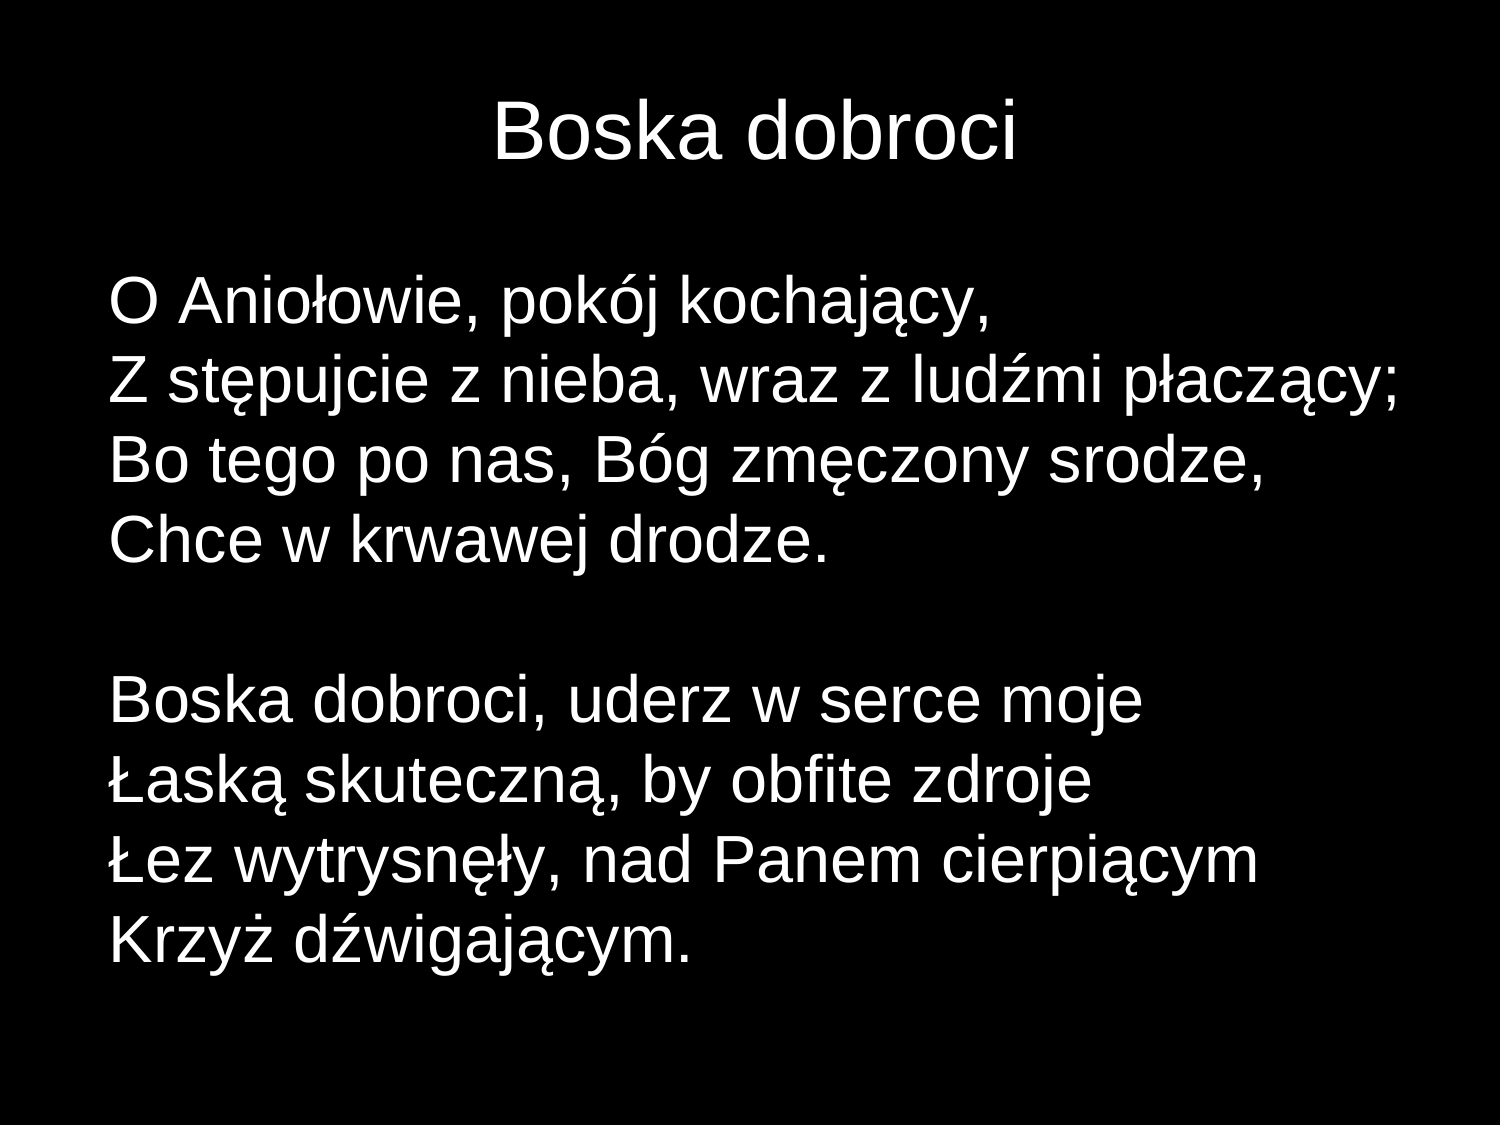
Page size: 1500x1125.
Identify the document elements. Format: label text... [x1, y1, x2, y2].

text_box ﻿Boska dobroci O Aniołowie, pokój kochający, Z stępujcie z nieba, wraz z ludźmi płaczący; Bo tego po nas, Bóg zmęczony srodze, Chce w krwawej drodze. Boska dobroci, uderz w serce moje Łaską skuteczną, by obfite zdroje Łez wytrysnęły, nad Panem cierpiącym Krzyż dźwigającym. [93, 68, 1465, 984]
